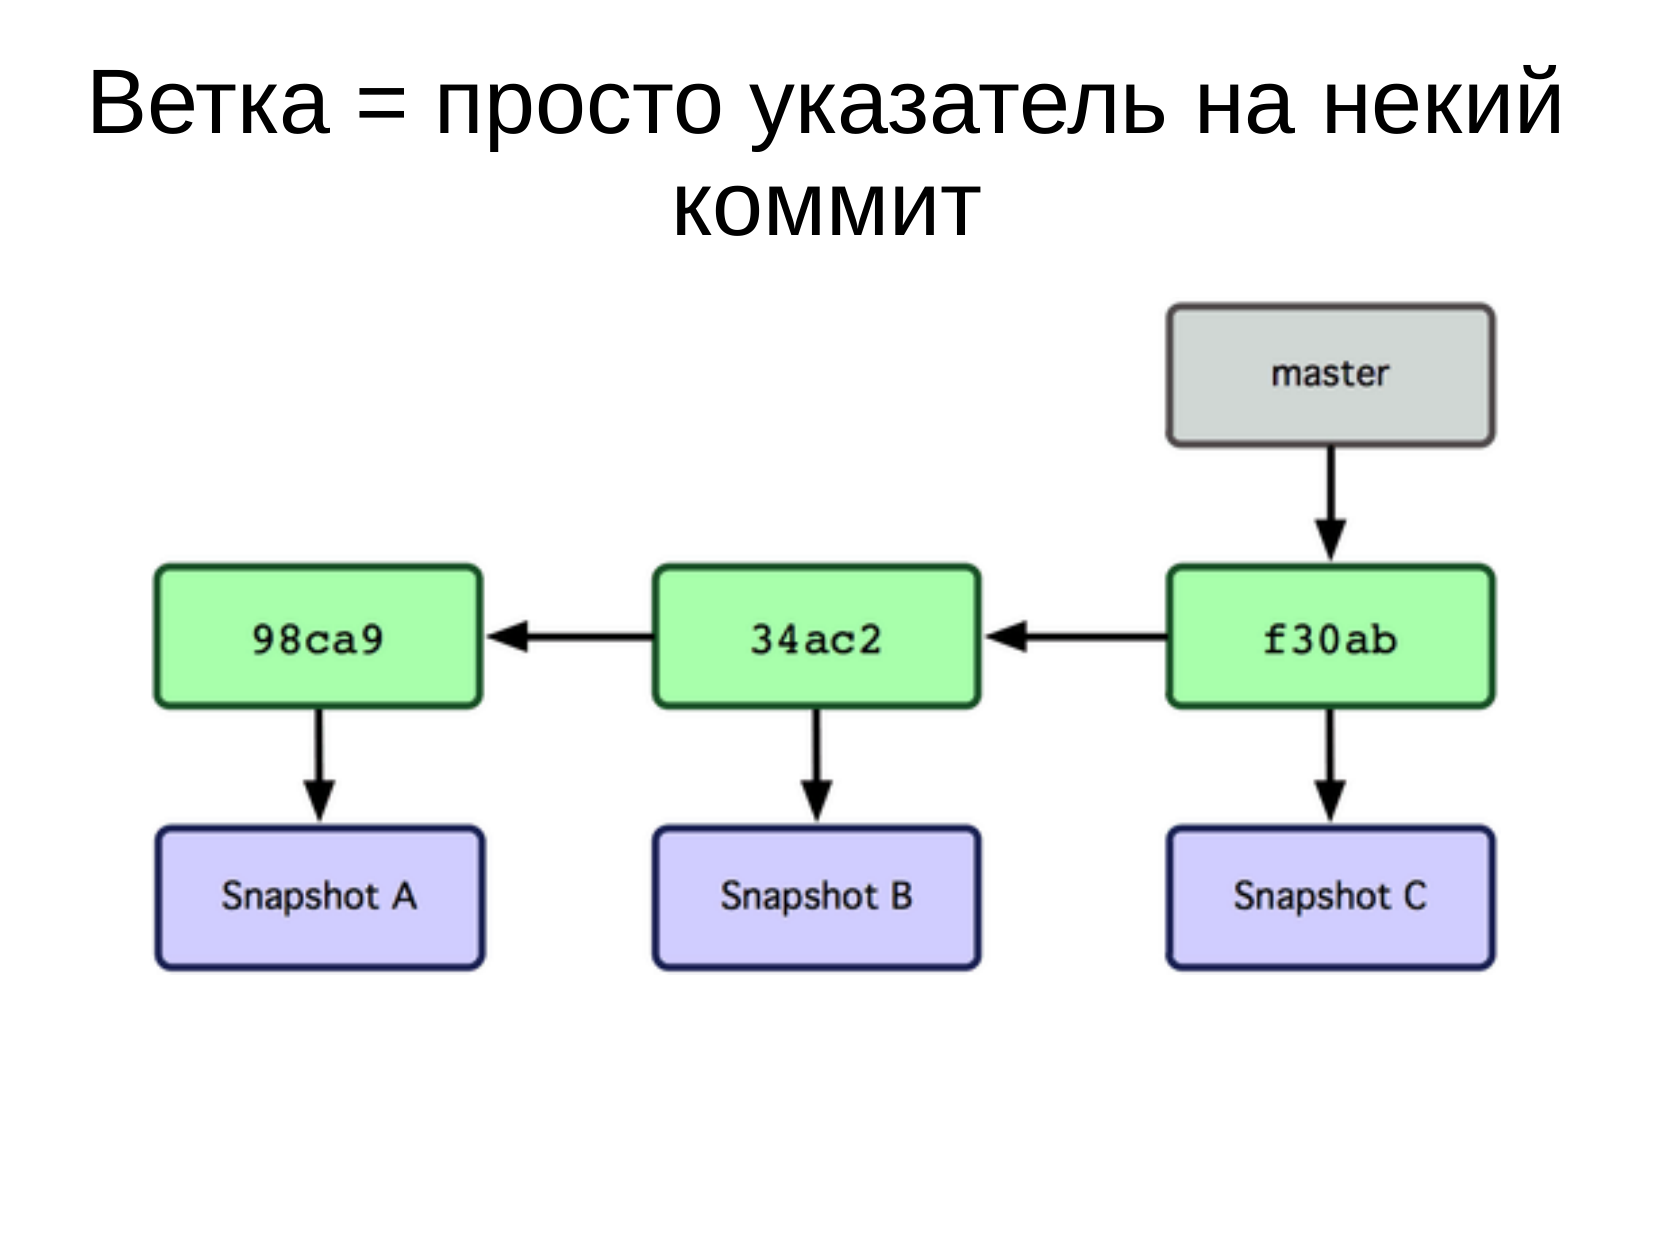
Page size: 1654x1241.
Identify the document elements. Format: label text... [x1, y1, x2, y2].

title Ветка = просто указатель на некий коммит [82, 49, 1571, 257]
picture [150, 297, 1501, 976]
